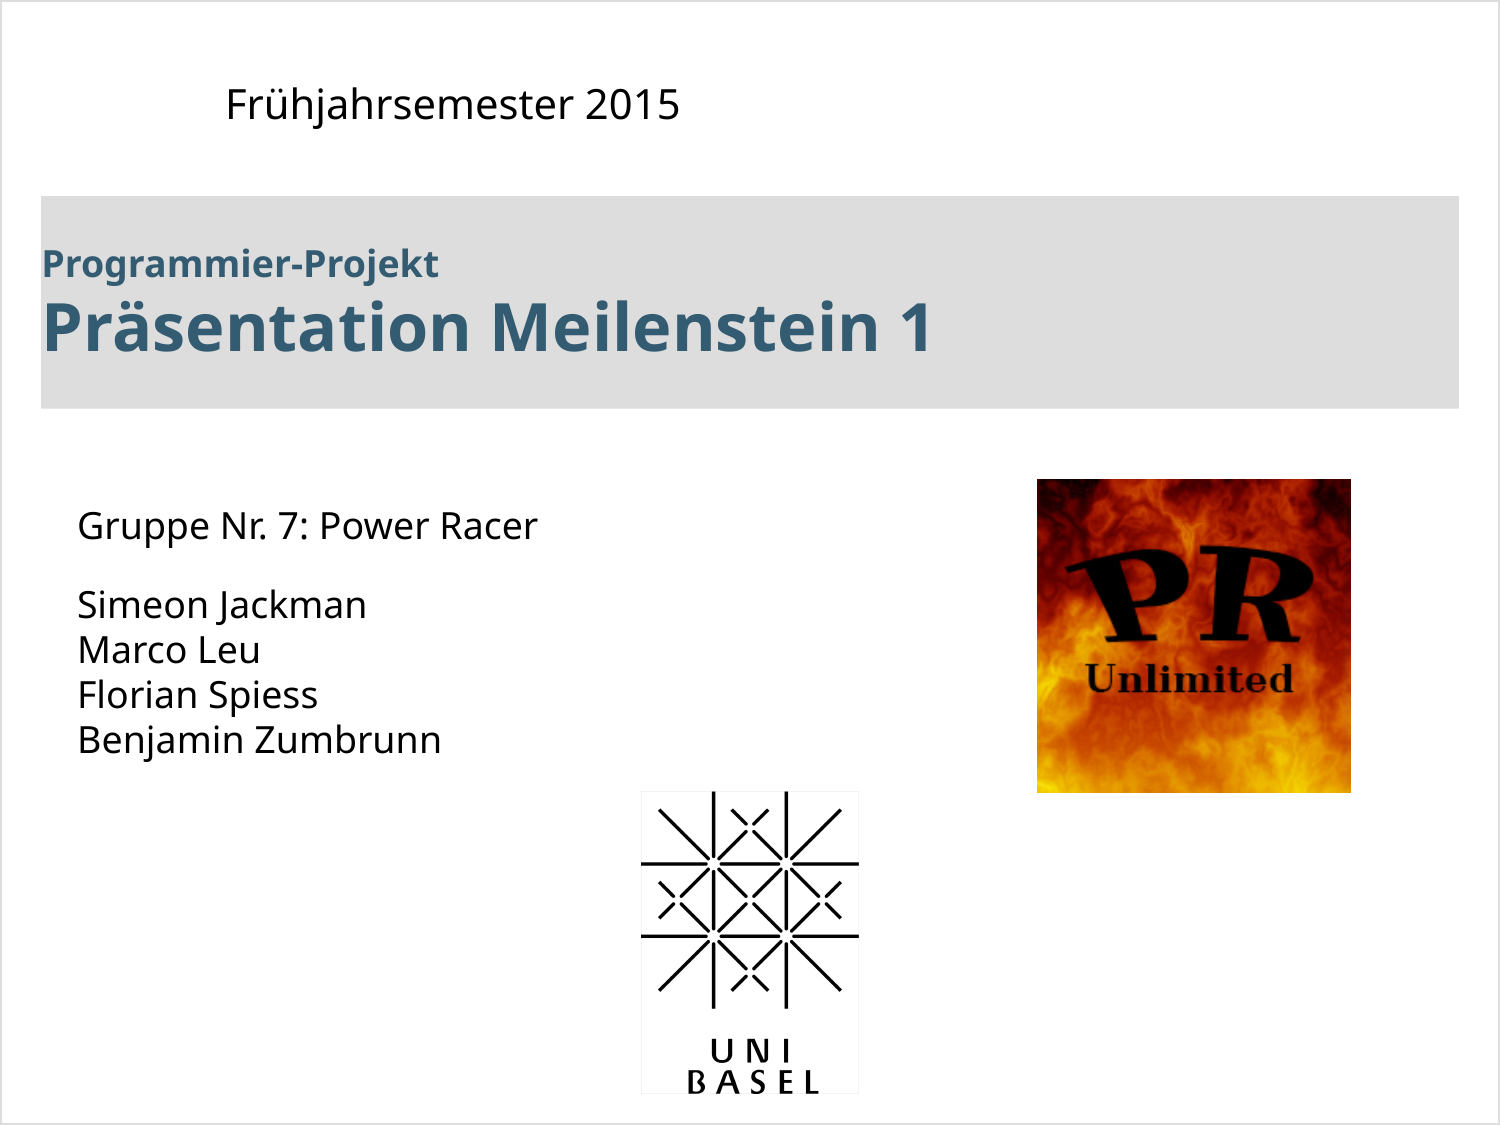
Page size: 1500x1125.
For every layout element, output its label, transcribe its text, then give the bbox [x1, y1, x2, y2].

picture [641, 791, 859, 1094]
text_box Gruppe Nr. 7: Power Racer Simeon Jackman Marco Leu Florian Spiess Benjamin Zumbrunn [69, 494, 547, 769]
list Frühjahrsemester 2015 [225, 78, 1275, 153]
picture [1037, 479, 1351, 793]
title Programmier-Projekt Präsentation Meilenstein 1 [41, 196, 1459, 409]
